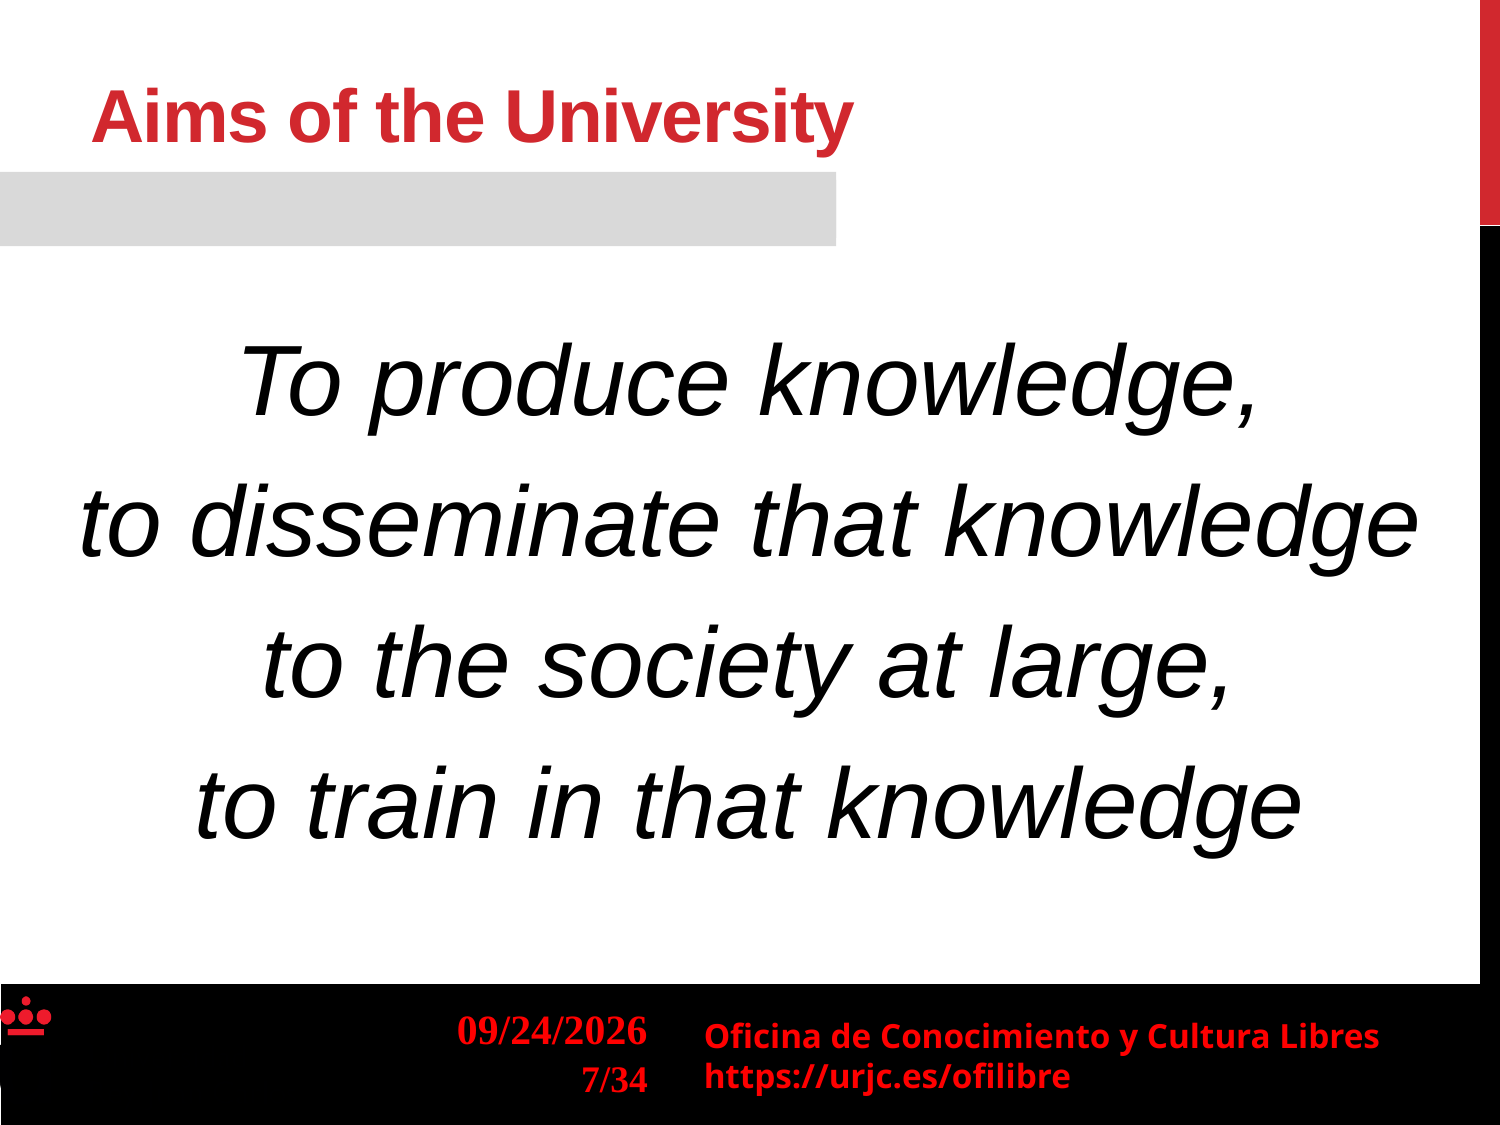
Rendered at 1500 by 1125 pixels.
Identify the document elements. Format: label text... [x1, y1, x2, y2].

text_box To produce knowledge, to disseminate that knowledge to the society at large, to train in that knowledge [30, 317, 1471, 945]
text_box [0, 171, 837, 238]
text_box Aims of the University [0, 24, 1326, 172]
title [75, 15, 1425, 172]
